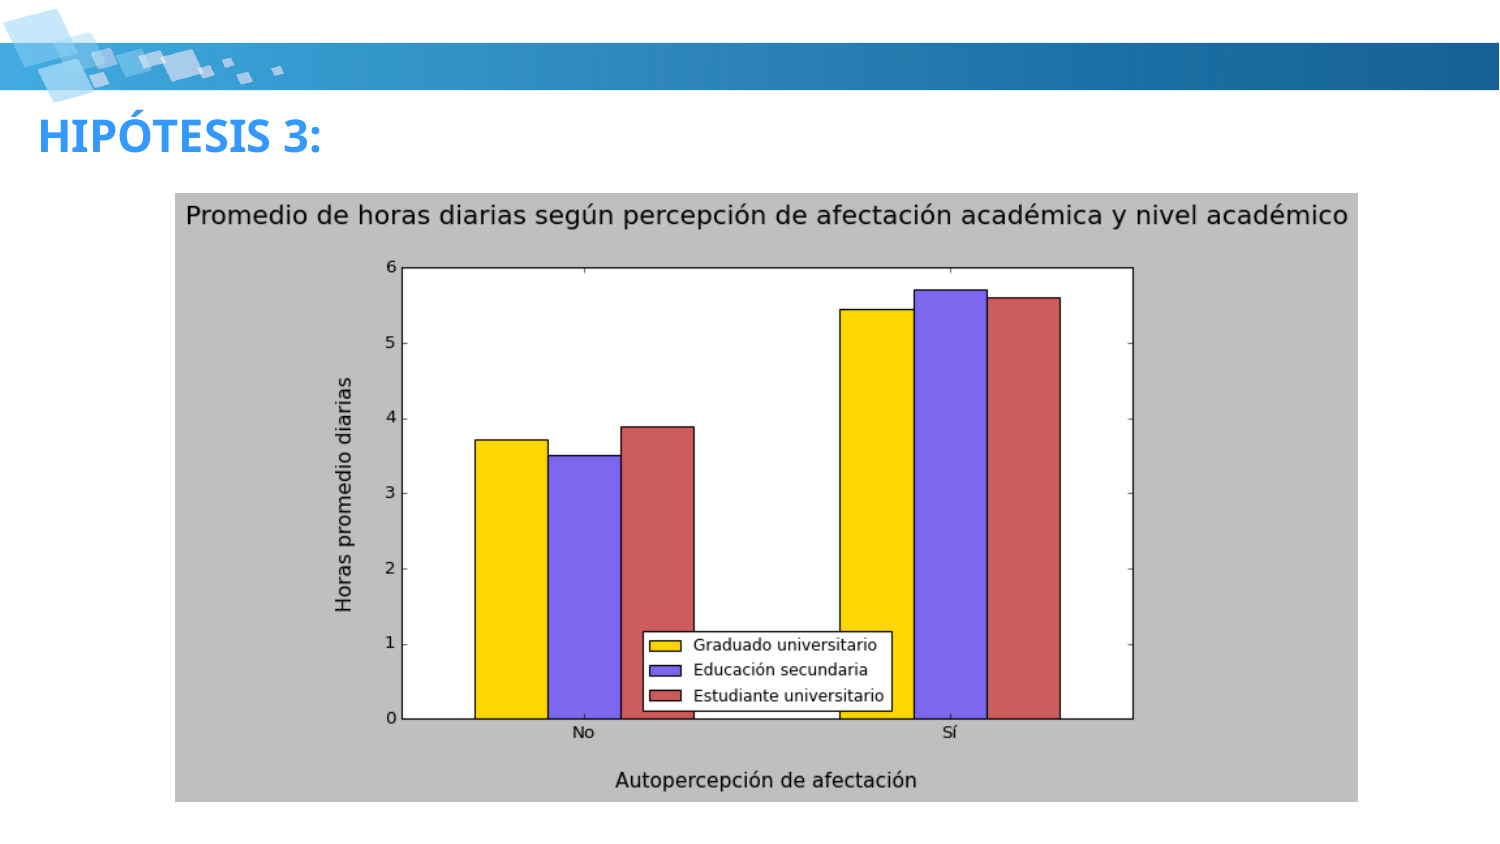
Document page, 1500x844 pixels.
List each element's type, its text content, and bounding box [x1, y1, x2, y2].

picture [0, 0, 1499, 842]
title HIPÓTESIS 3: [37, 6, 1463, 326]
